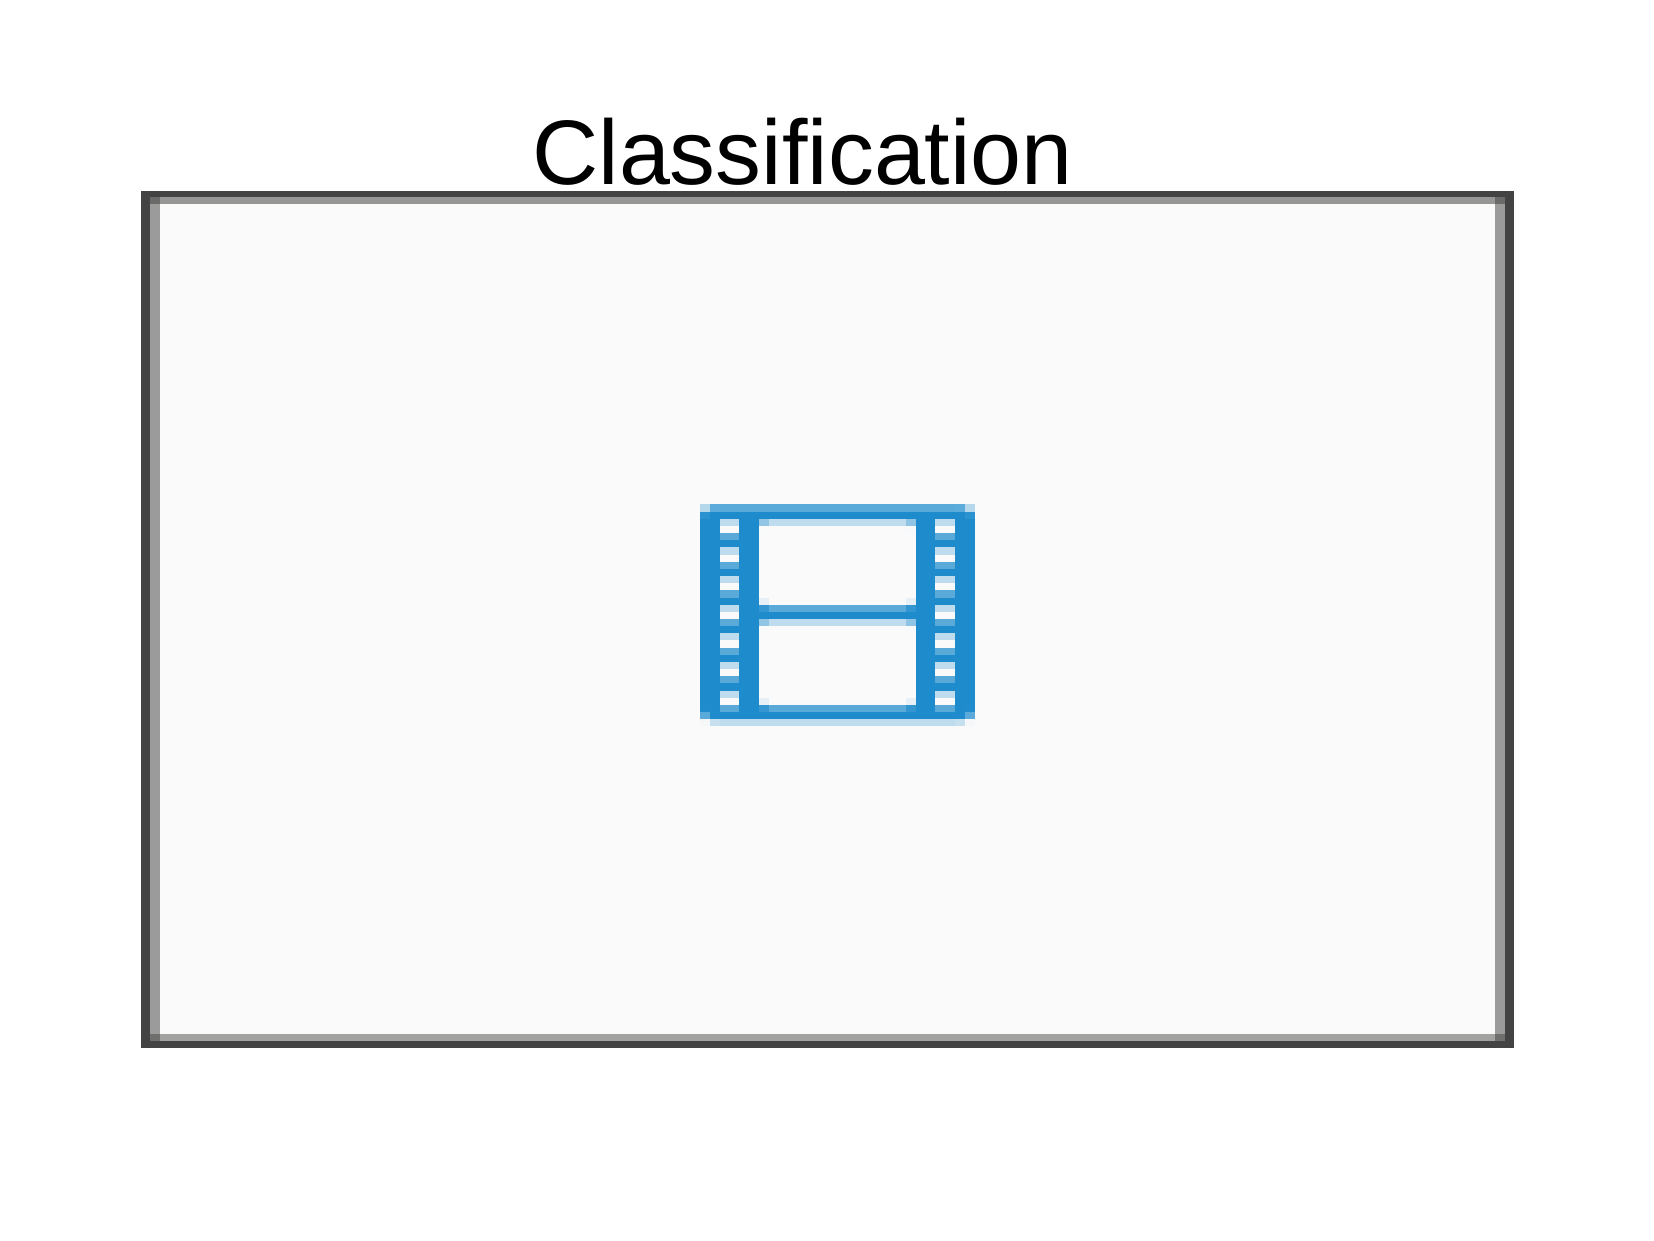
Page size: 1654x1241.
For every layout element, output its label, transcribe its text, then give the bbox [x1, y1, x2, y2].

text_box [140, 189, 1516, 1050]
title Classification [59, 49, 1548, 257]
